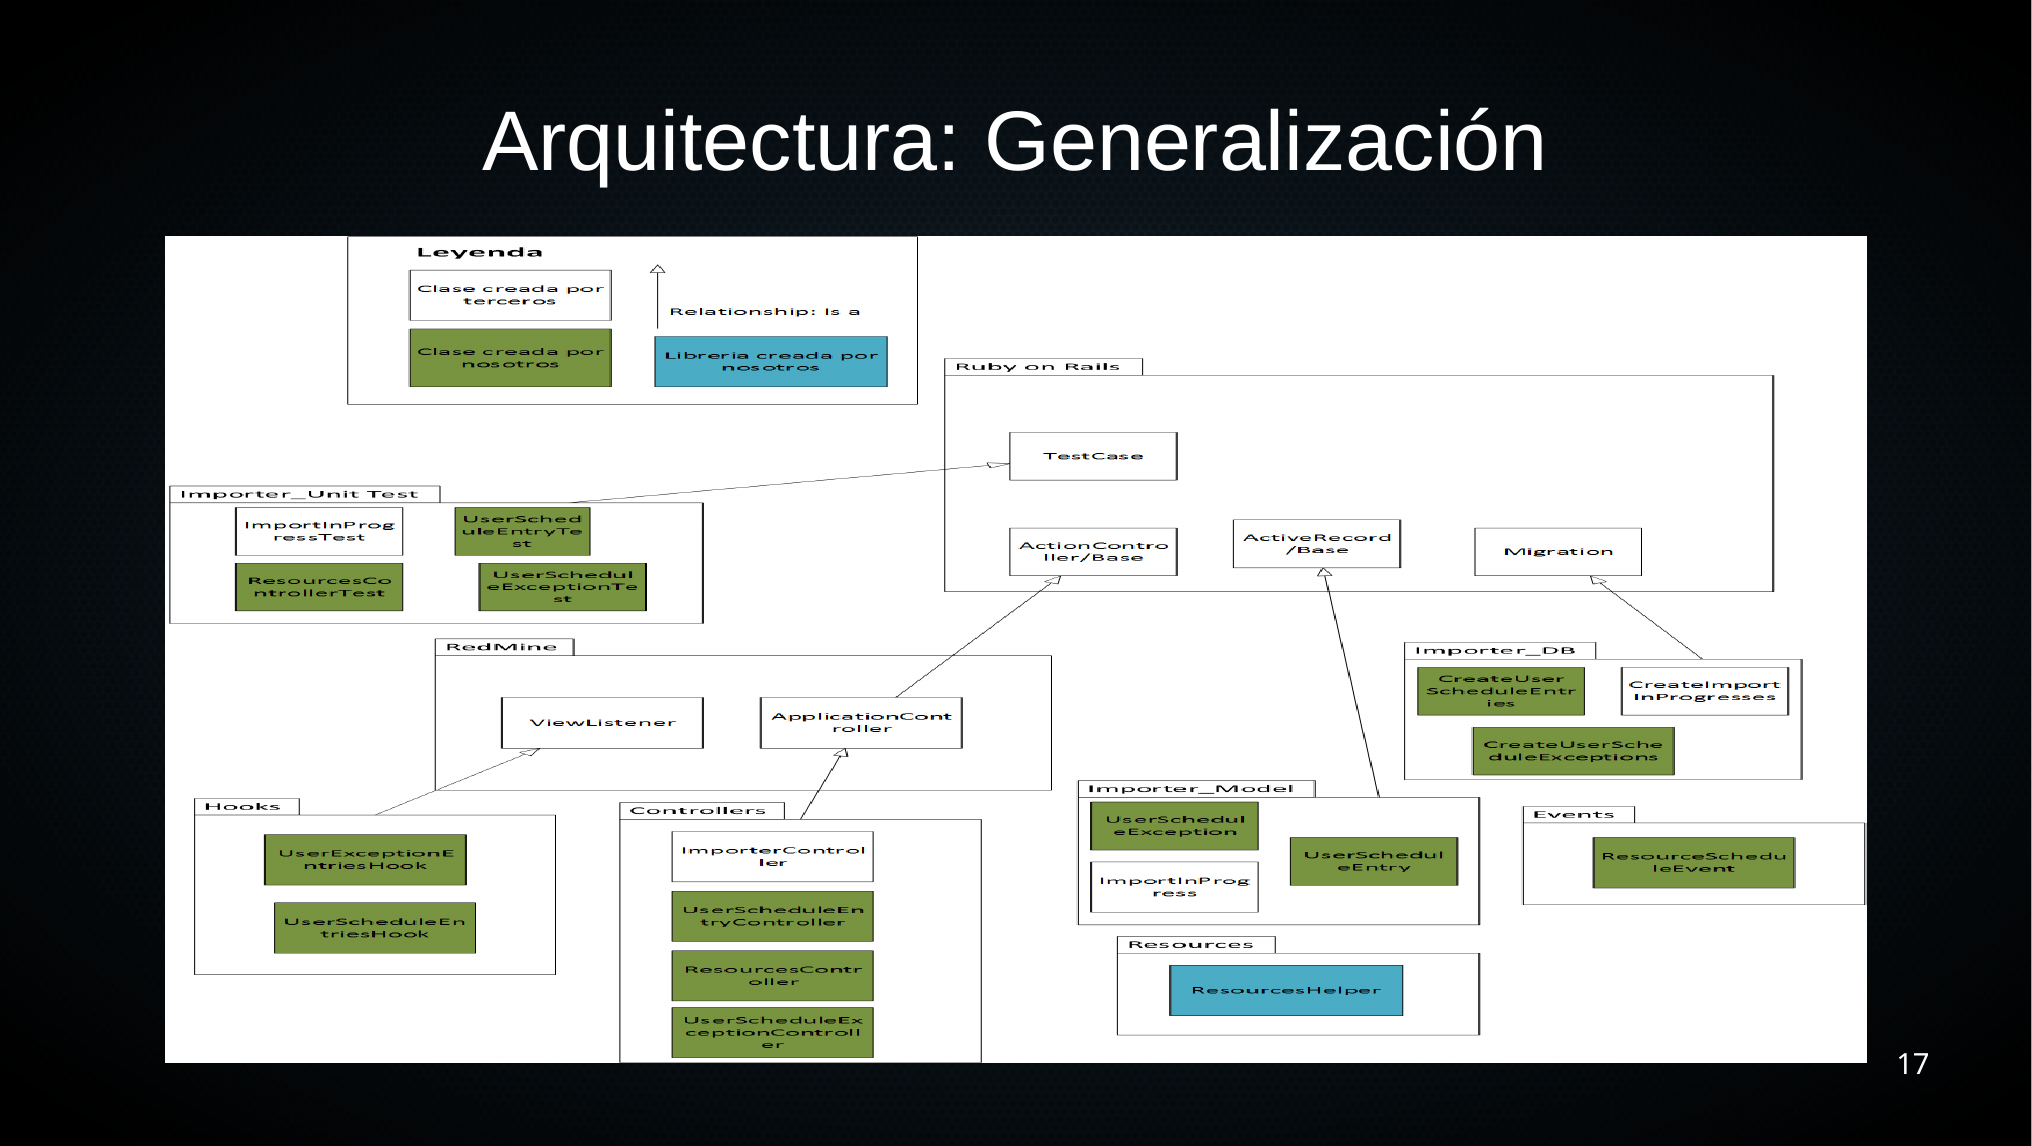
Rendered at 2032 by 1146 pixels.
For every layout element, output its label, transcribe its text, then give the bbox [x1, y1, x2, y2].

picture [0, 0, 2032, 1146]
title Arquitectura: Generalización [101, 45, 1930, 237]
